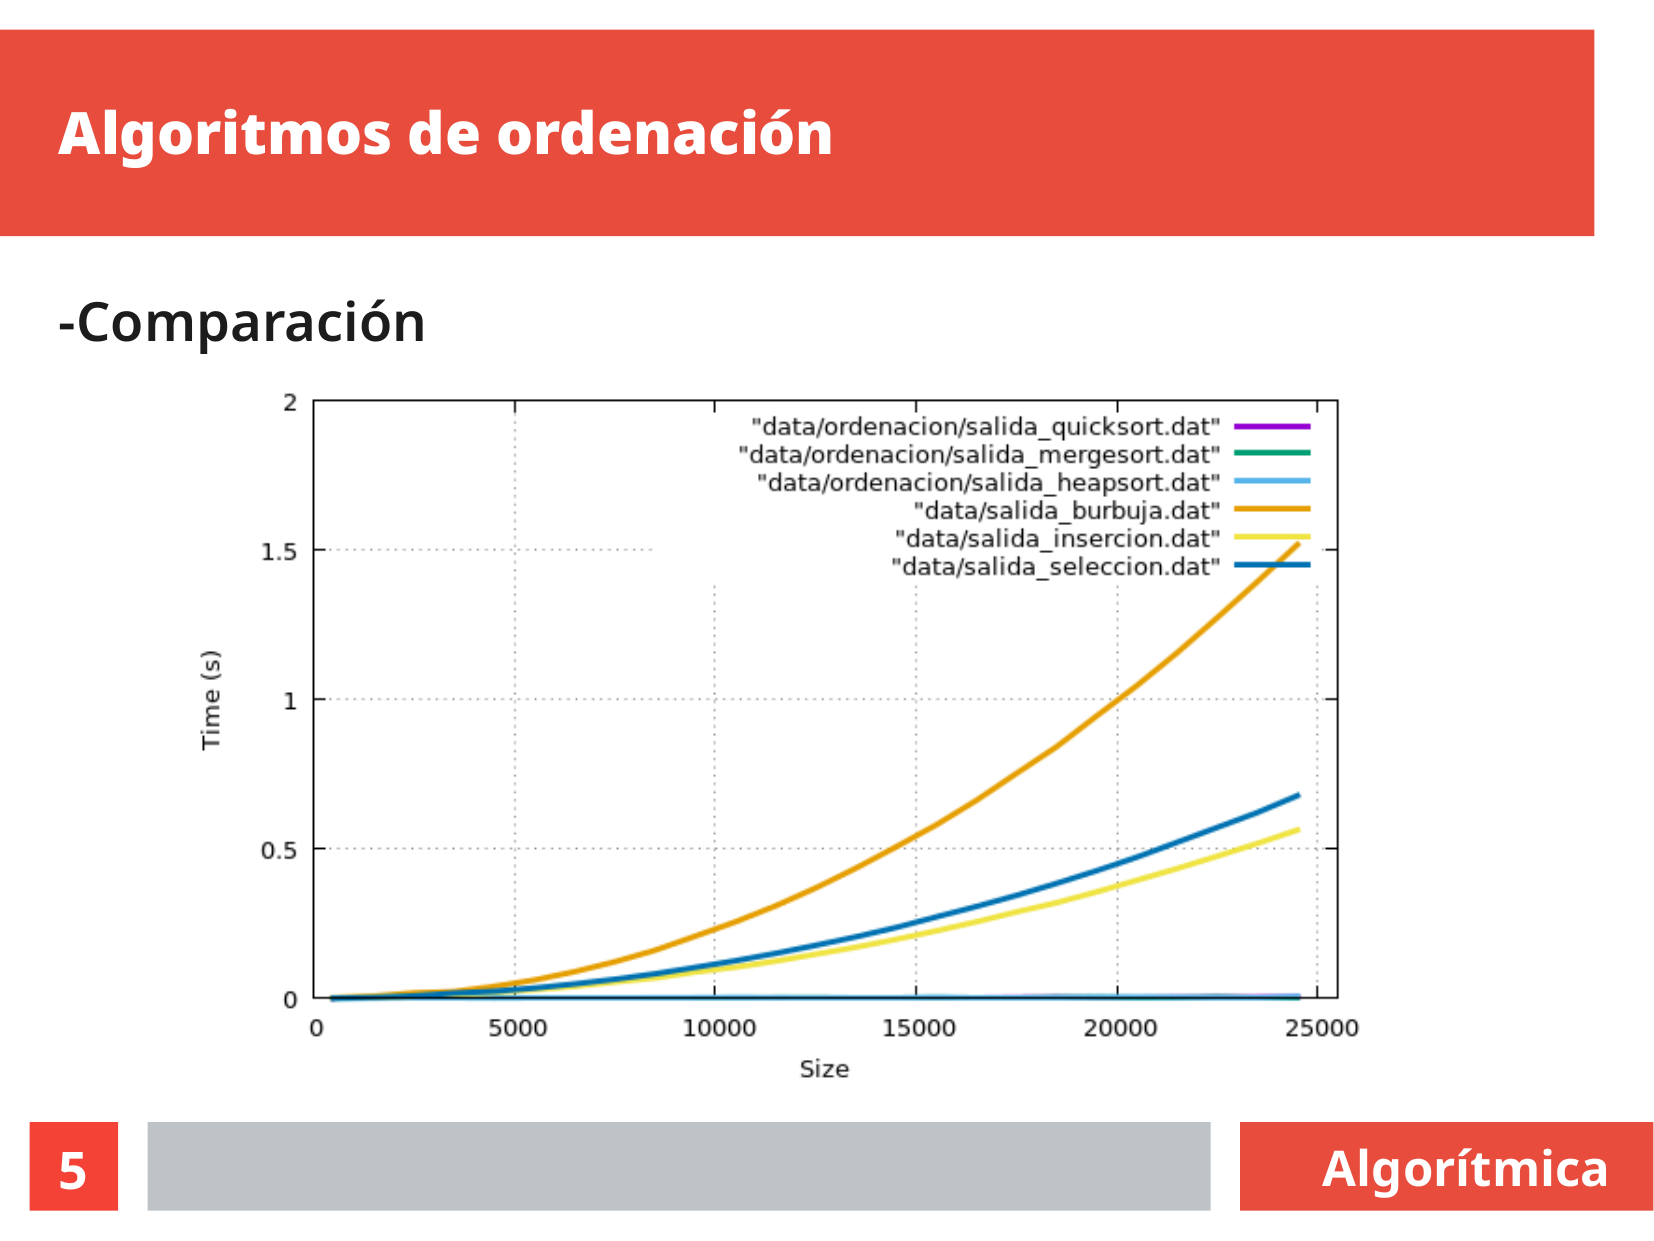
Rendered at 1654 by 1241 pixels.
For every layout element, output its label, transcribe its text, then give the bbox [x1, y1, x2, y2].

title Algoritmos de ordenación [59, 82, 1595, 172]
list 5 [59, 1133, 130, 1205]
list -Comparación [59, 283, 1565, 367]
picture [188, 370, 1382, 1087]
list Algorítmica [1322, 1133, 1619, 1205]
